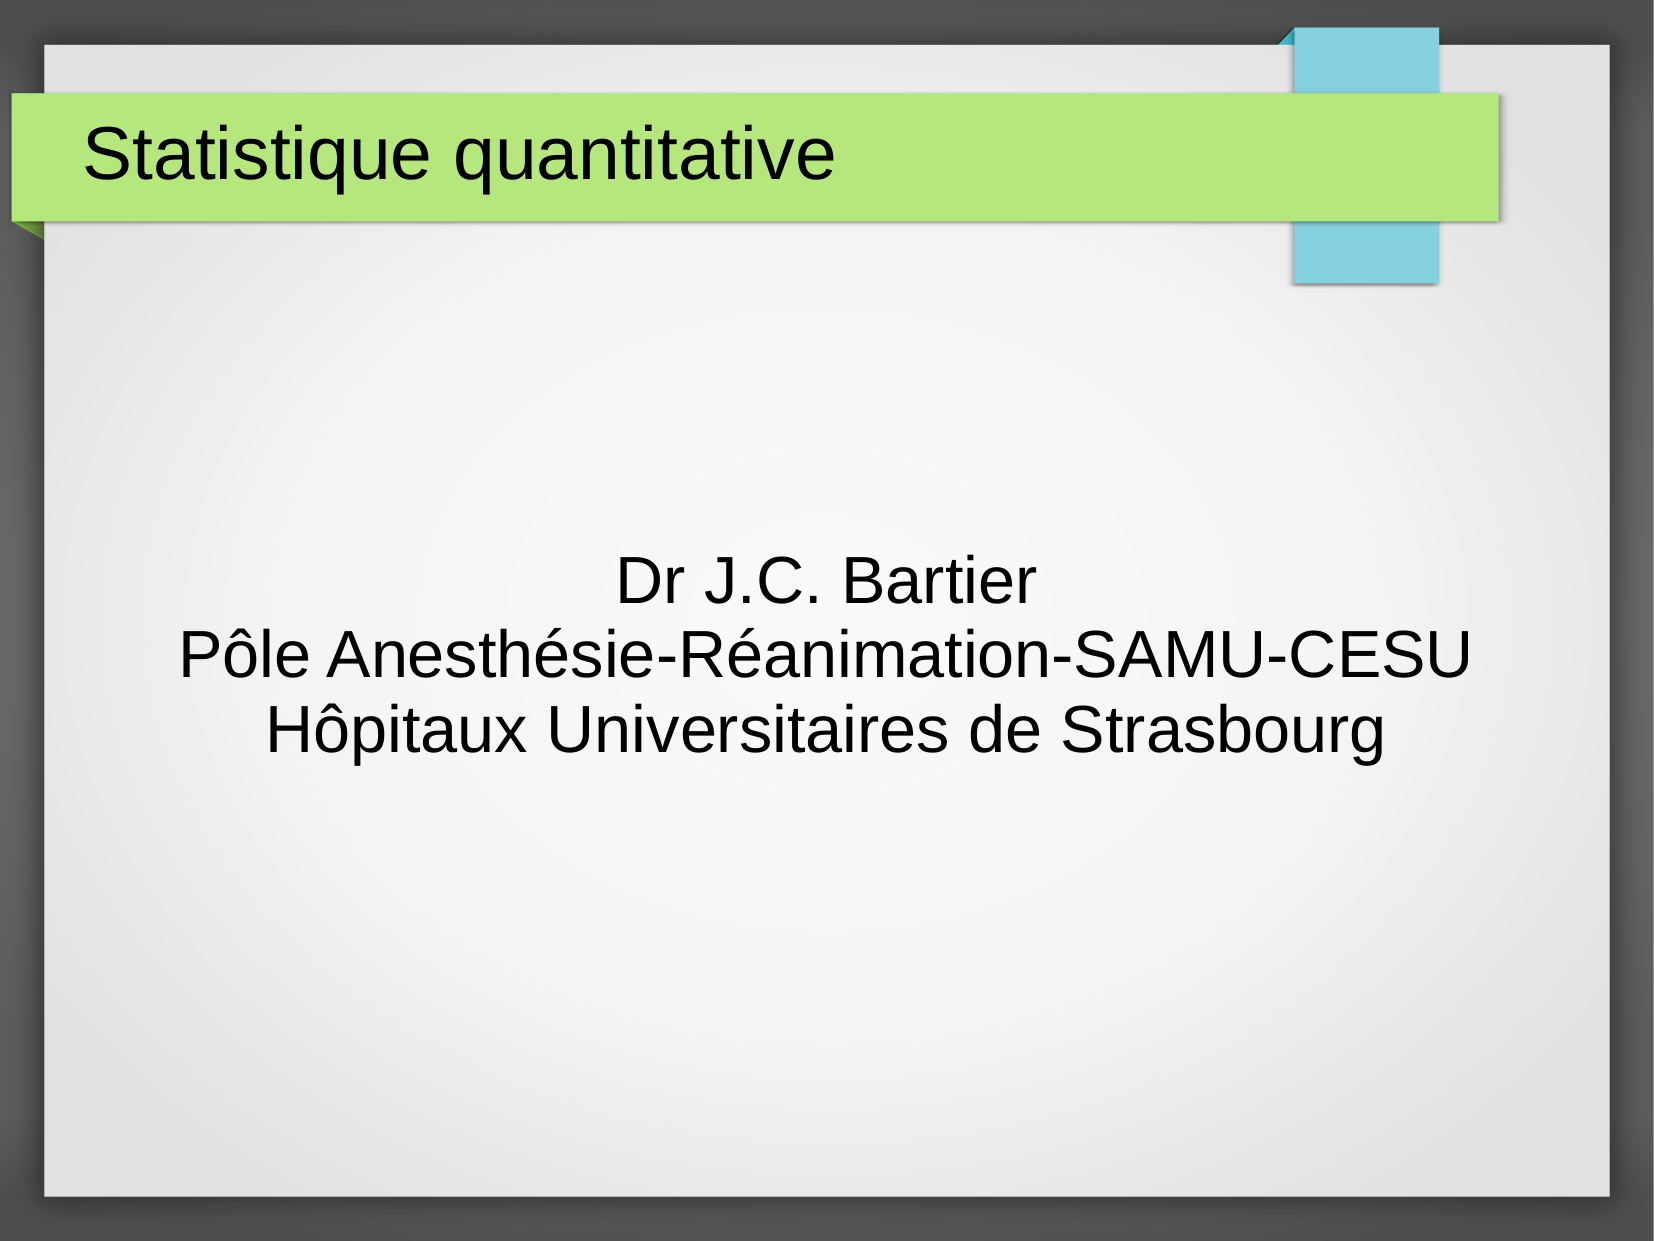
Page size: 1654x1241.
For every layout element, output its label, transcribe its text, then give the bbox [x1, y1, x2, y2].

subtitle Dr J.C. Bartier Pôle Anesthésie-Réanimation-SAMU-CESU Hôpitaux Universitaires de Strasbourg [82, 295, 1571, 1015]
title Statistique quantitative [82, 94, 1264, 213]
picture [0, 0, 1654, 1241]
